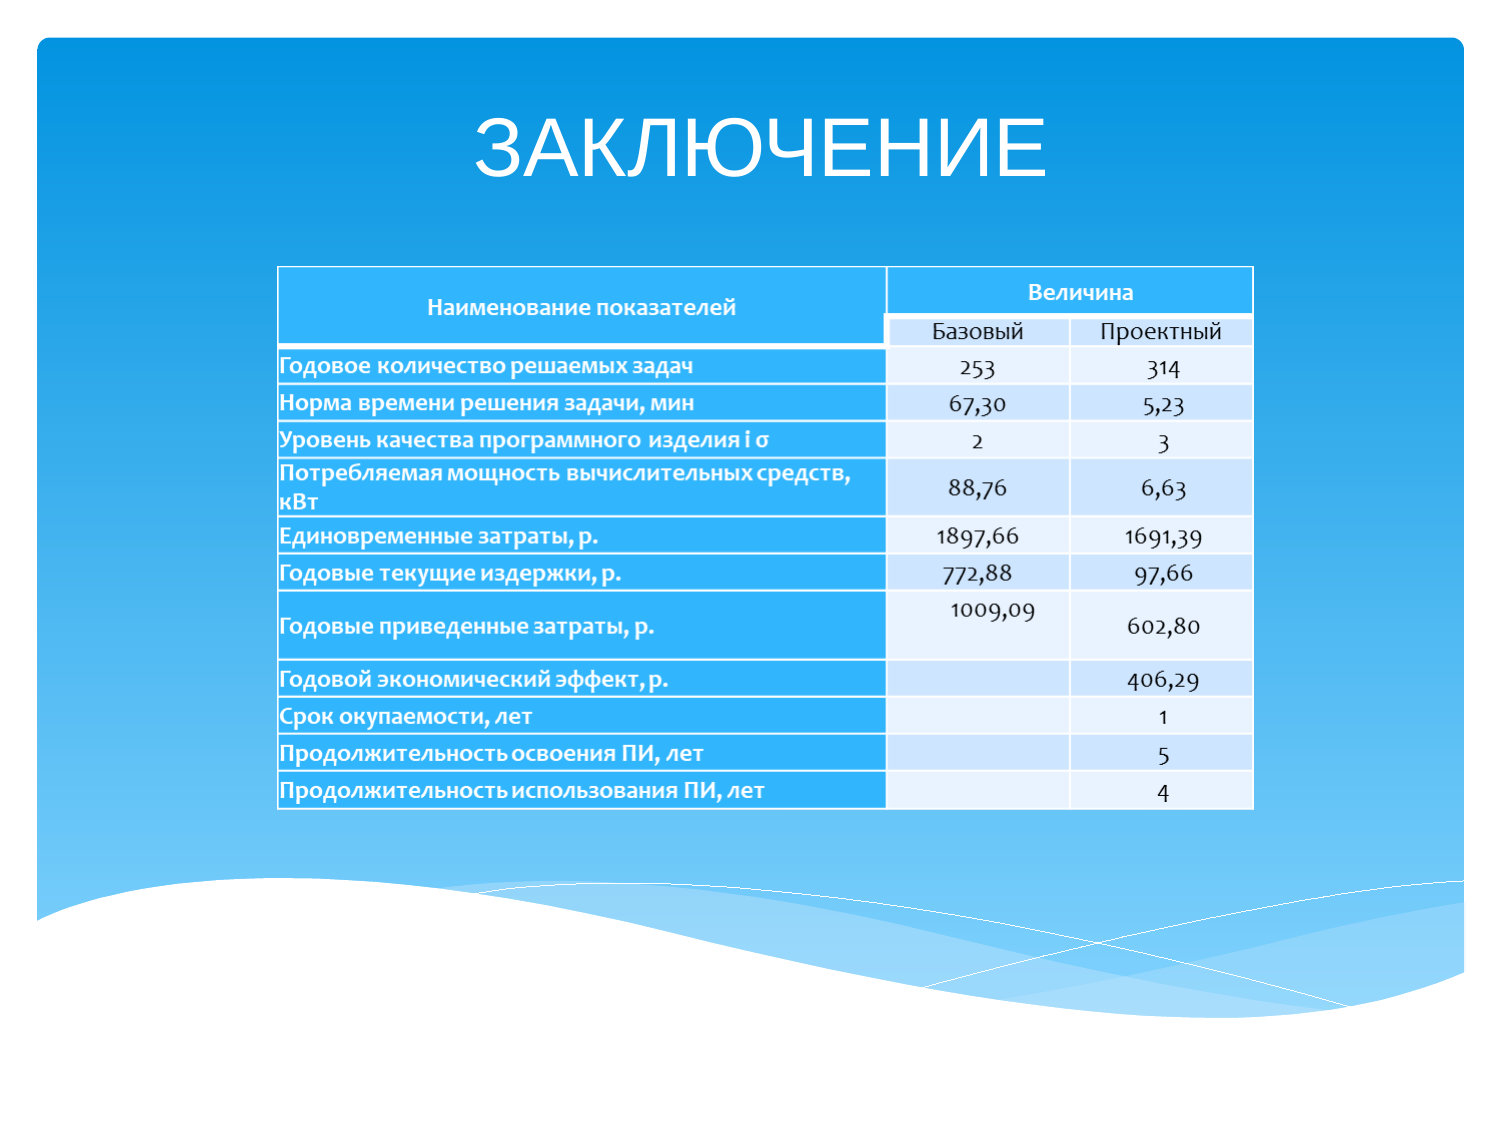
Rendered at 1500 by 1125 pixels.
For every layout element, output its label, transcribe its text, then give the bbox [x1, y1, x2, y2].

picture [277, 266, 1254, 821]
title ЗАКЛЮЧЕНИЕ [123, 78, 1399, 202]
